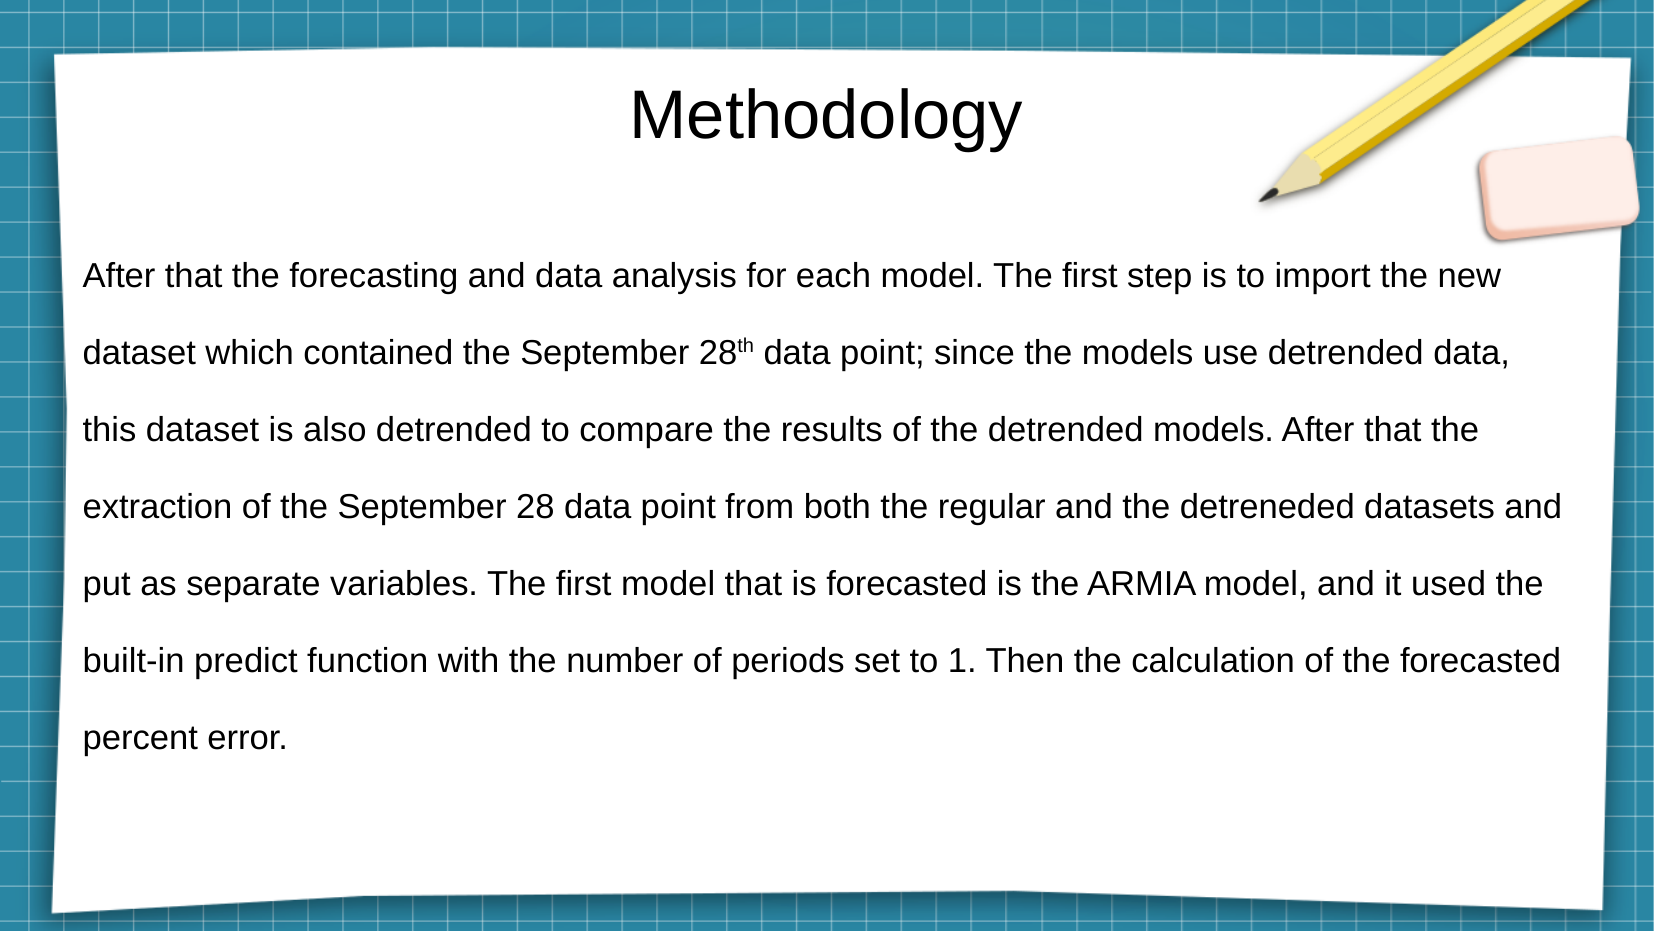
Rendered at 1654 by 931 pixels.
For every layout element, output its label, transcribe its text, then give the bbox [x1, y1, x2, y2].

picture [0, 0, 1654, 931]
title Methodology [82, 37, 1571, 193]
list After that the forecasting and data analysis for each model. The first step is to import the new dataset which contained the September 28th data point; since the models use detrended data, this dataset is also detrended to compare the results of the detrended models. After that the extraction of the September 28 data point from both the regular and the detreneded datasets and put as separate variables. The first model that is forecasted is the ARMIA model, and it used the built-in predict function with the number of periods set to 1. Then the calculation of the forecasted percent error. [82, 217, 1571, 758]
